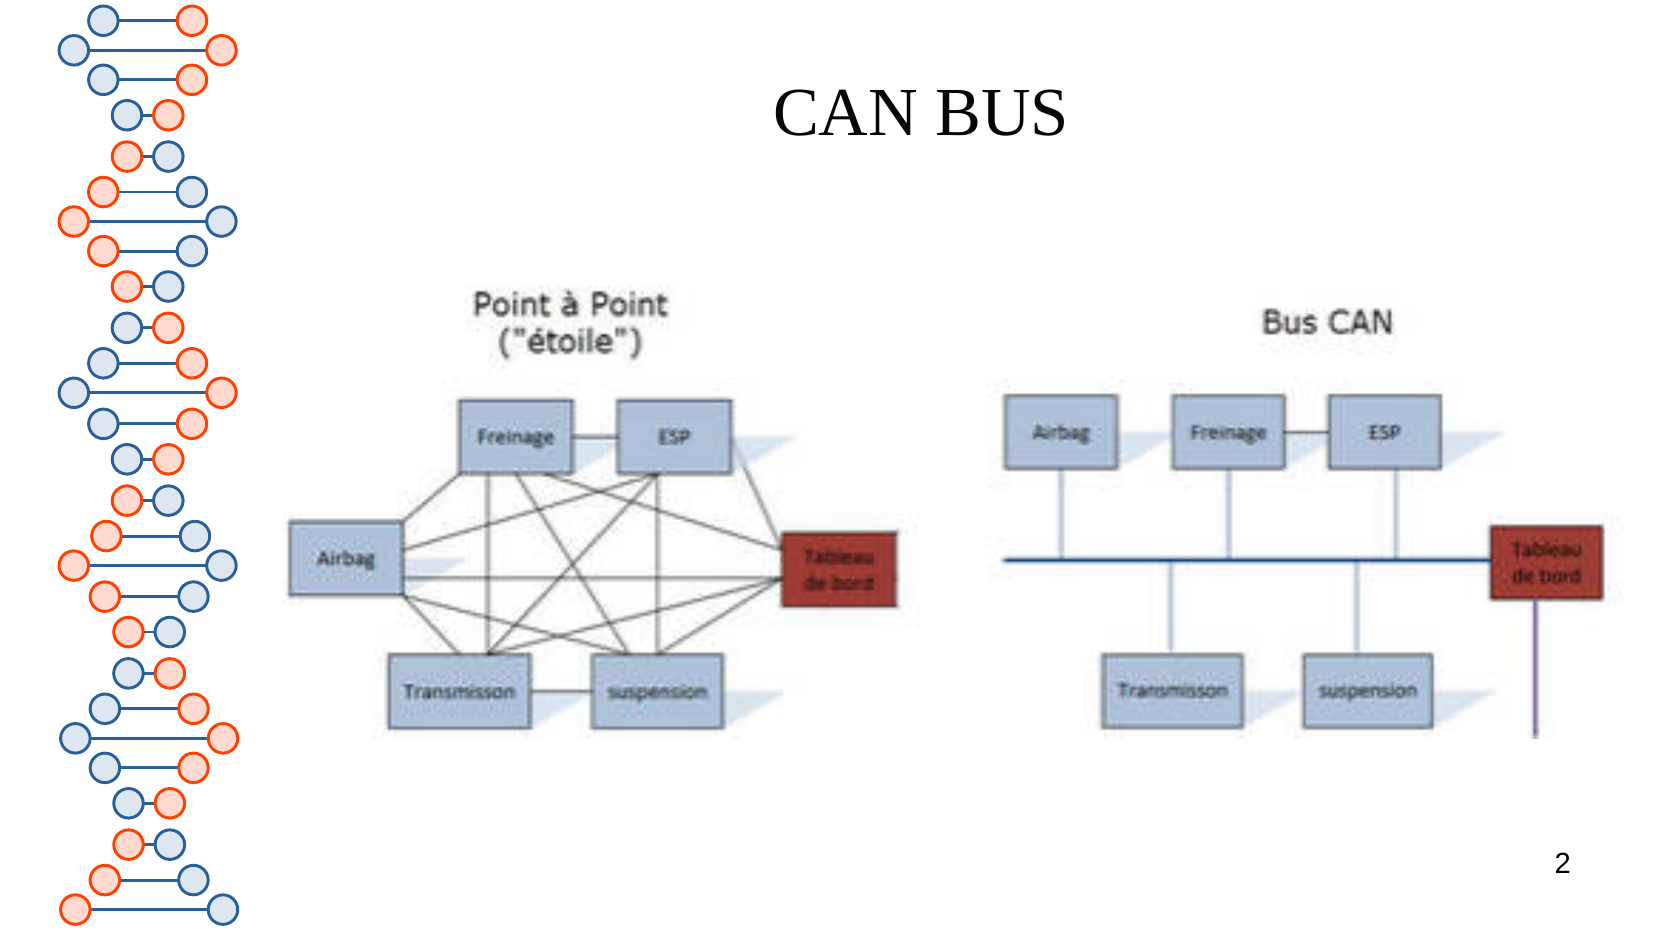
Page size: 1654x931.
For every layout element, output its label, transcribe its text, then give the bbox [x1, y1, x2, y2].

picture [261, 264, 1625, 739]
title CAN BUS [265, 35, 1595, 189]
